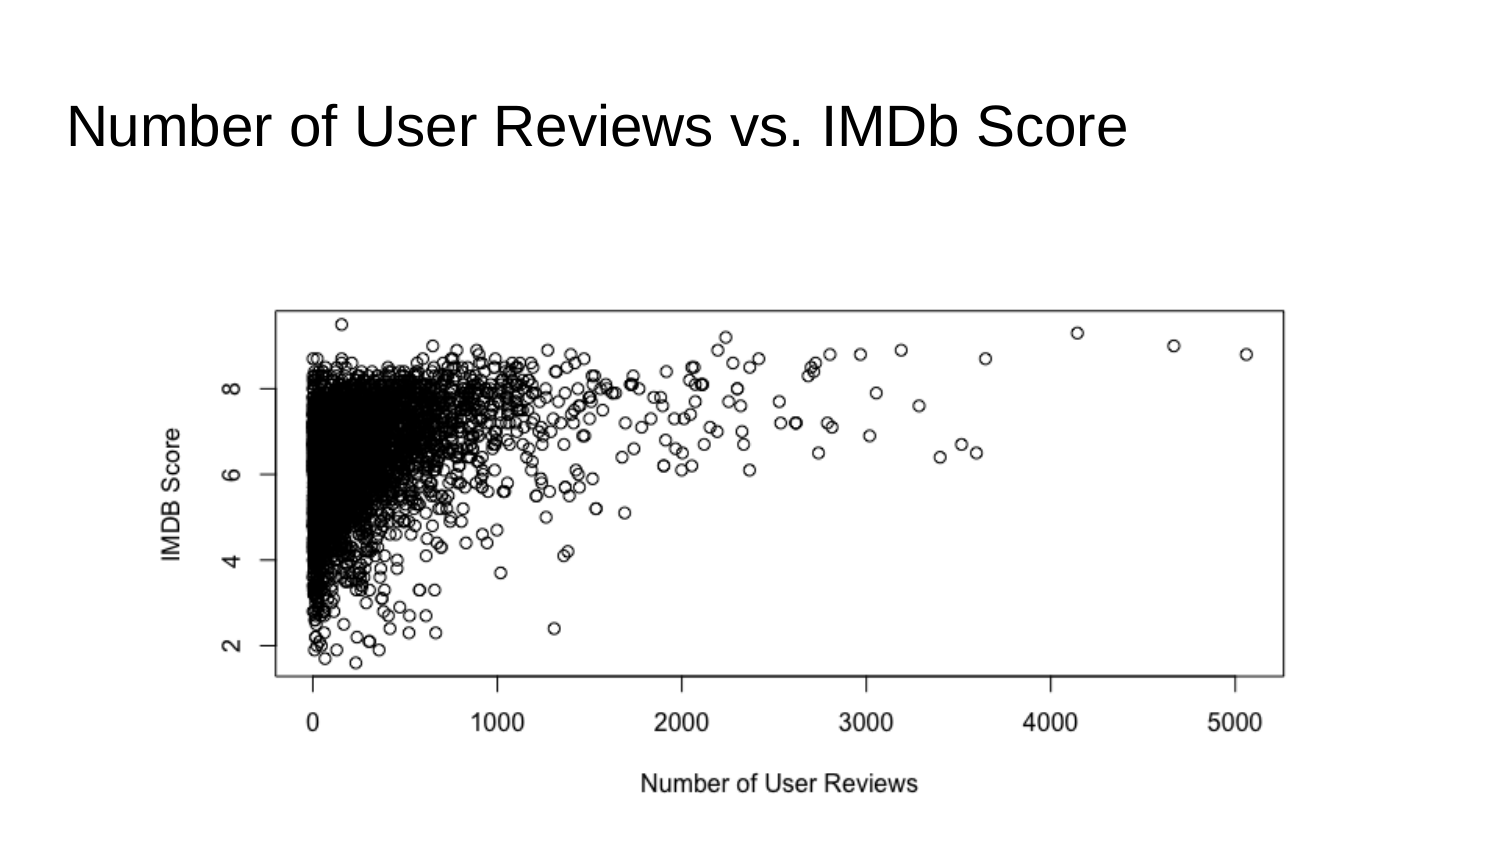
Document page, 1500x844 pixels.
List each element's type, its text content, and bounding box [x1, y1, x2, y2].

title Number of User Reviews vs. IMDb Score [51, 72, 1449, 167]
picture [153, 188, 1347, 830]
